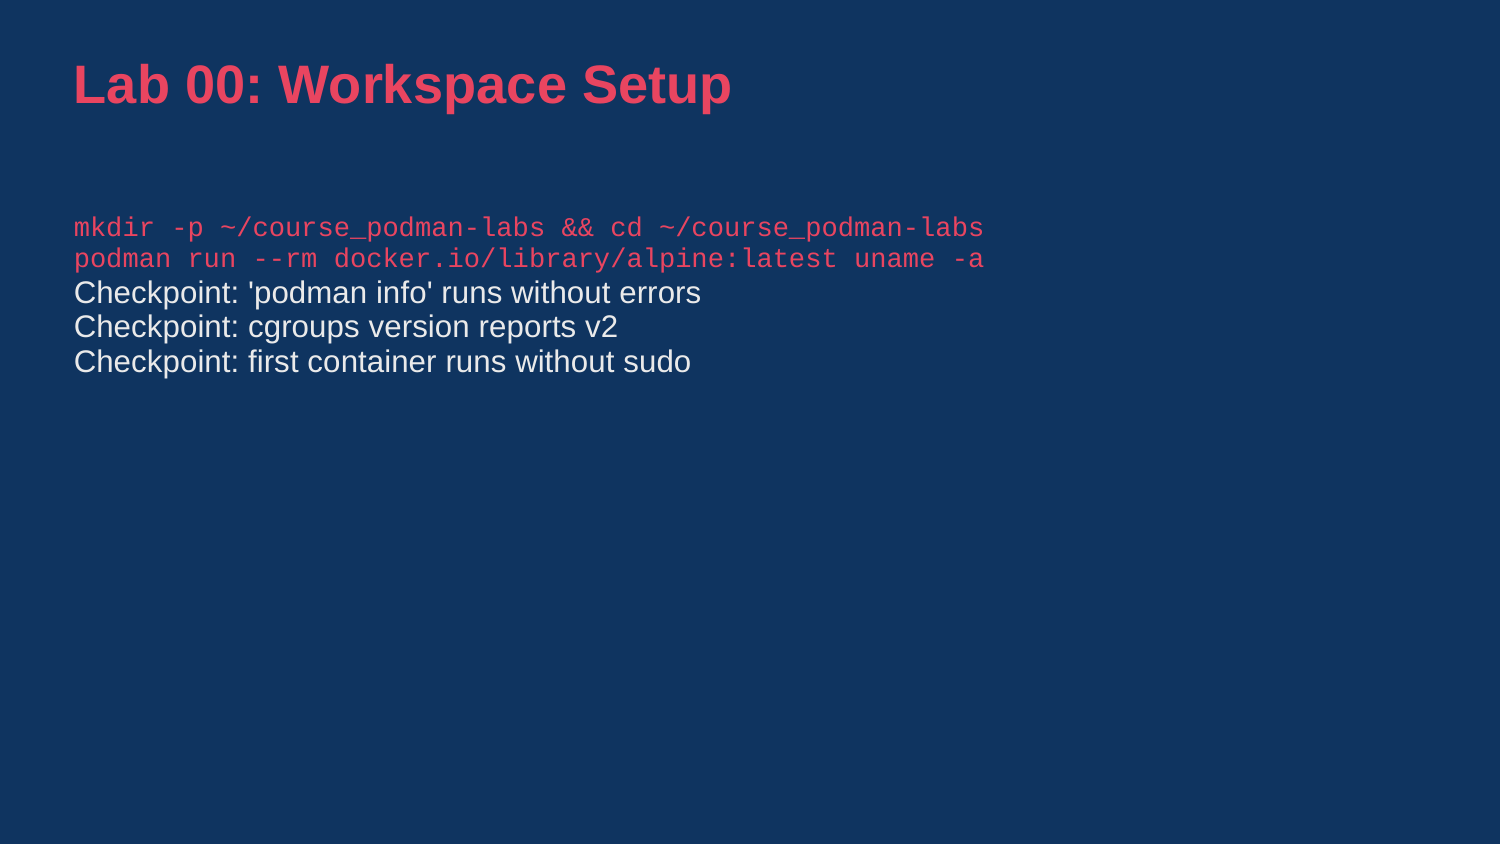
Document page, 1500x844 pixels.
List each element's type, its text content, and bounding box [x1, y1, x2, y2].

text_box mkdir -p ~/course_podman-labs && cd ~/course_podman-labs podman run --rm docker.io/library/alpine:latest uname -a Checkpoint: 'podman info' runs without errors Checkpoint: cgroups version reports v2 Checkpoint: first container runs without sudo [59, 206, 1441, 798]
title Lab 00: Workspace Setup [59, 47, 1441, 166]
